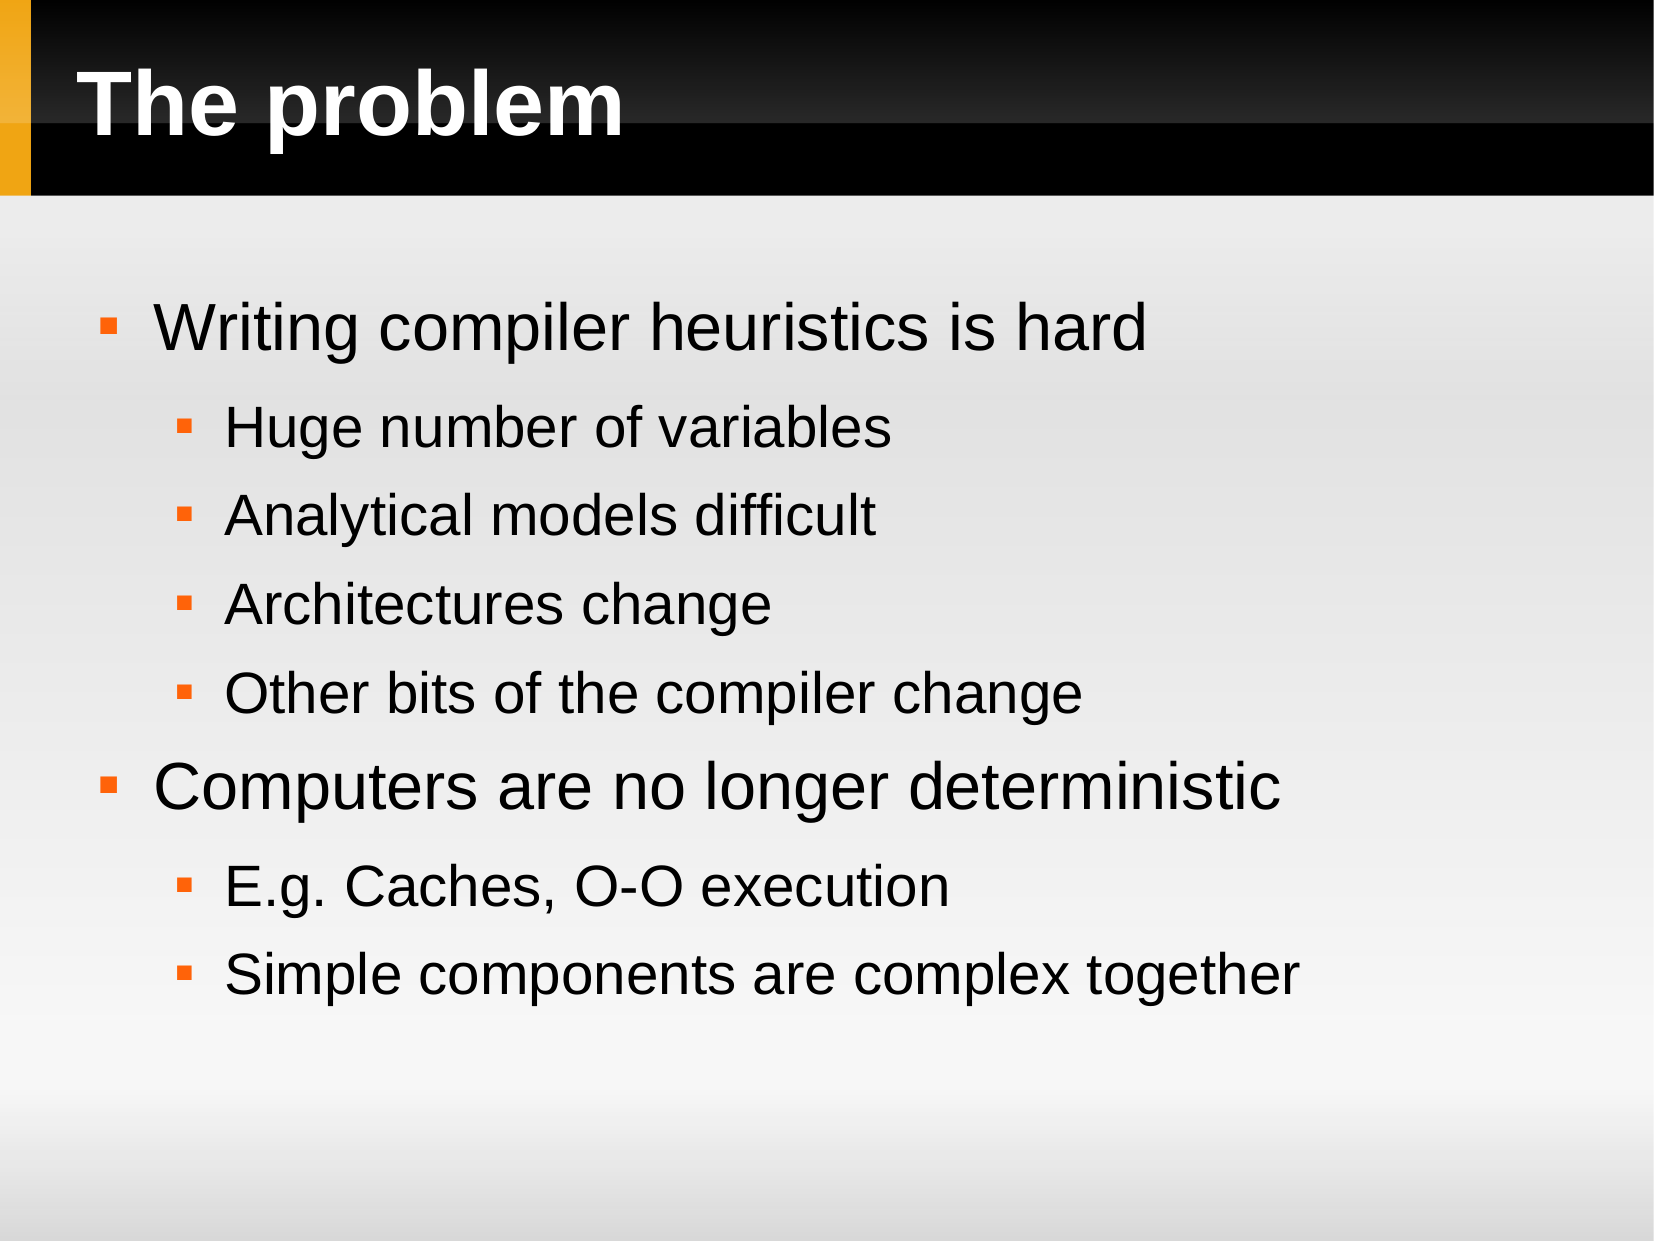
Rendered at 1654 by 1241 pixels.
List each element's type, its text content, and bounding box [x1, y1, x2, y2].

list Writing compiler heuristics is hard Huge number of variables Analytical models difficult Architectures change Other bits of the compiler change Computers are no longer deterministic E.g. Caches, O-O execution Simple components are complex together [82, 290, 1571, 1094]
picture [0, 0, 1654, 1241]
title The problem [76, 7, 1565, 200]
